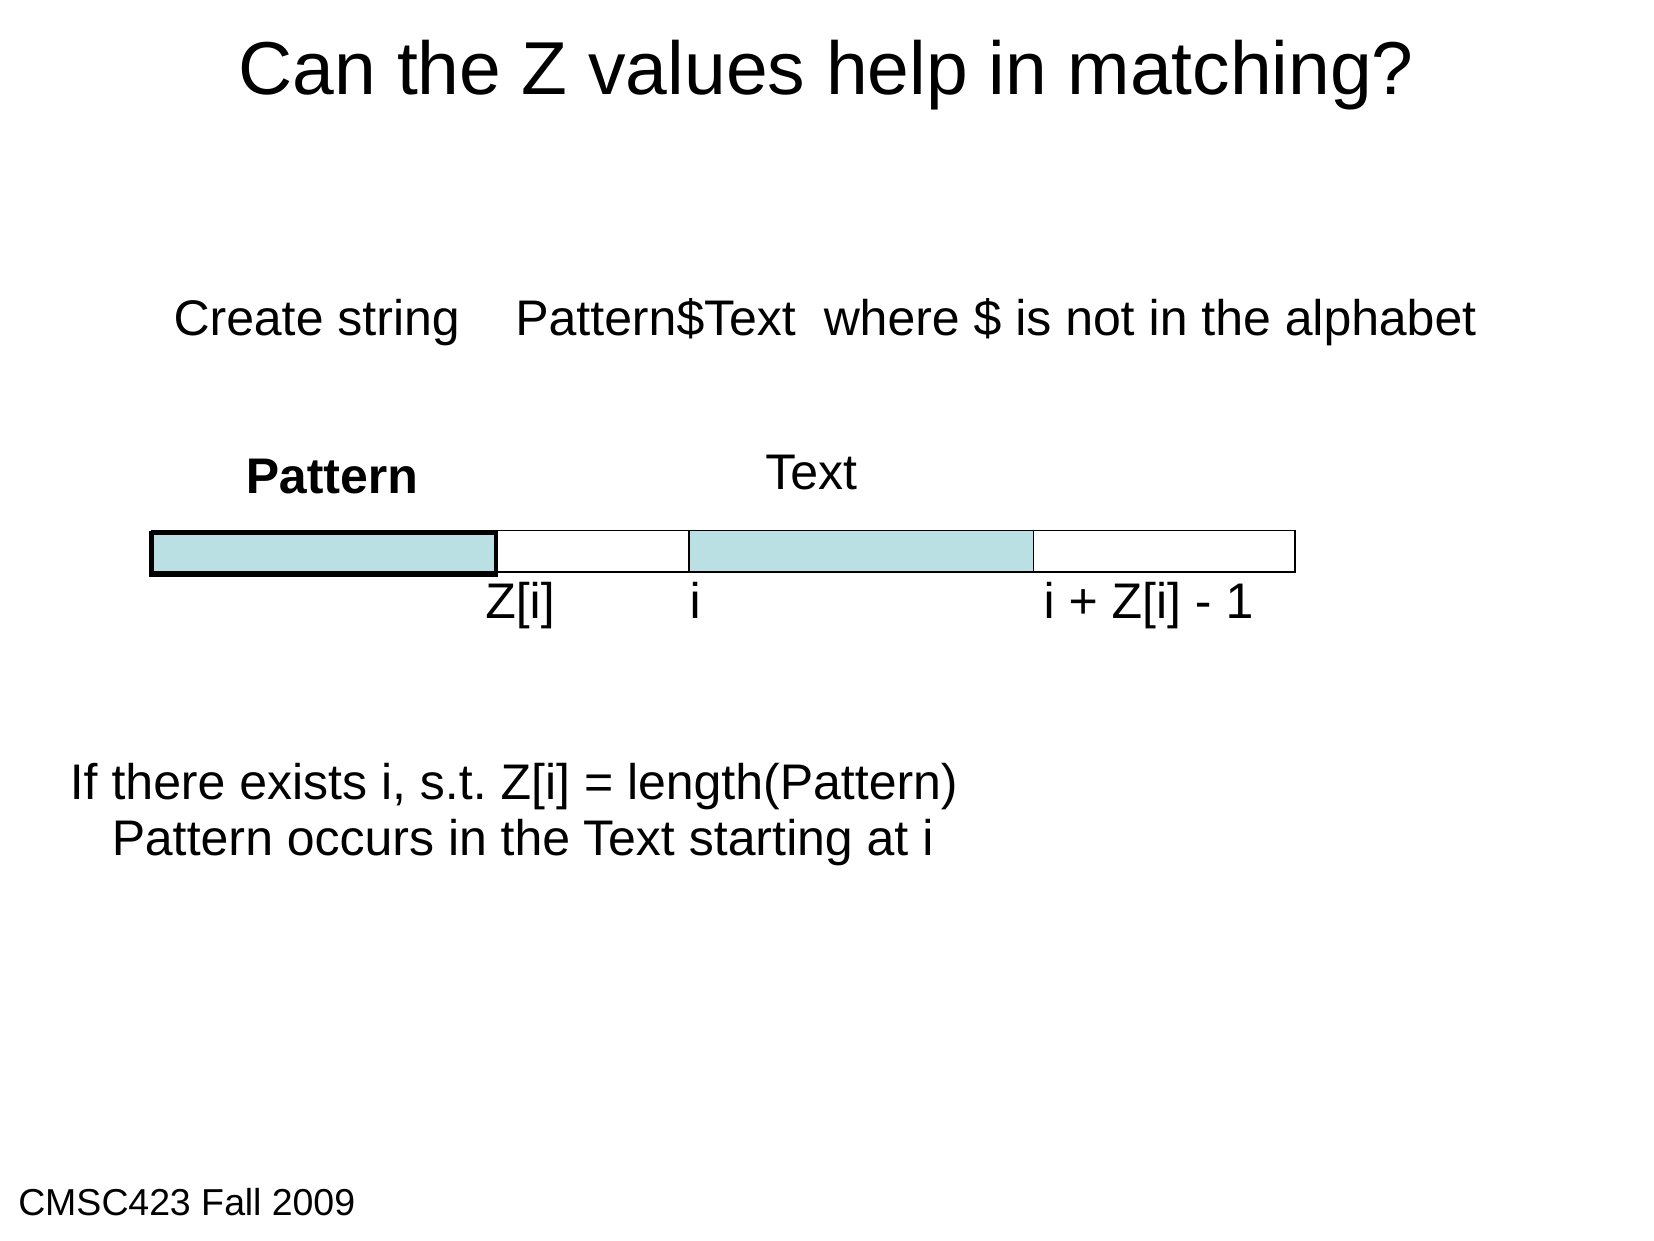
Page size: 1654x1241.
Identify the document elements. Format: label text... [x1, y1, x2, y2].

text_box Create string Pattern$Text where $ is not in the alphabet [158, 282, 1493, 354]
text_box Z[i] [470, 573, 570, 637]
text_box i [674, 565, 716, 571]
text_box Text [750, 437, 873, 509]
text_box Z[i] [498, 565, 570, 571]
text_box Pattern [231, 440, 434, 513]
text_box i [674, 573, 716, 637]
text_box If there exists i, s.t. Z[i] = length(Pattern) Pattern occurs in the Text starting at i [55, 746, 1213, 874]
text_box [154, 535, 494, 571]
title Can the Z values help in matching? [0, 10, 1654, 127]
text_box Z[i] [470, 565, 494, 571]
text_box i + Z[i] - 1 [1028, 565, 1269, 571]
text_box [688, 531, 1034, 571]
text_box i + Z[i] - 1 [1028, 573, 1269, 637]
